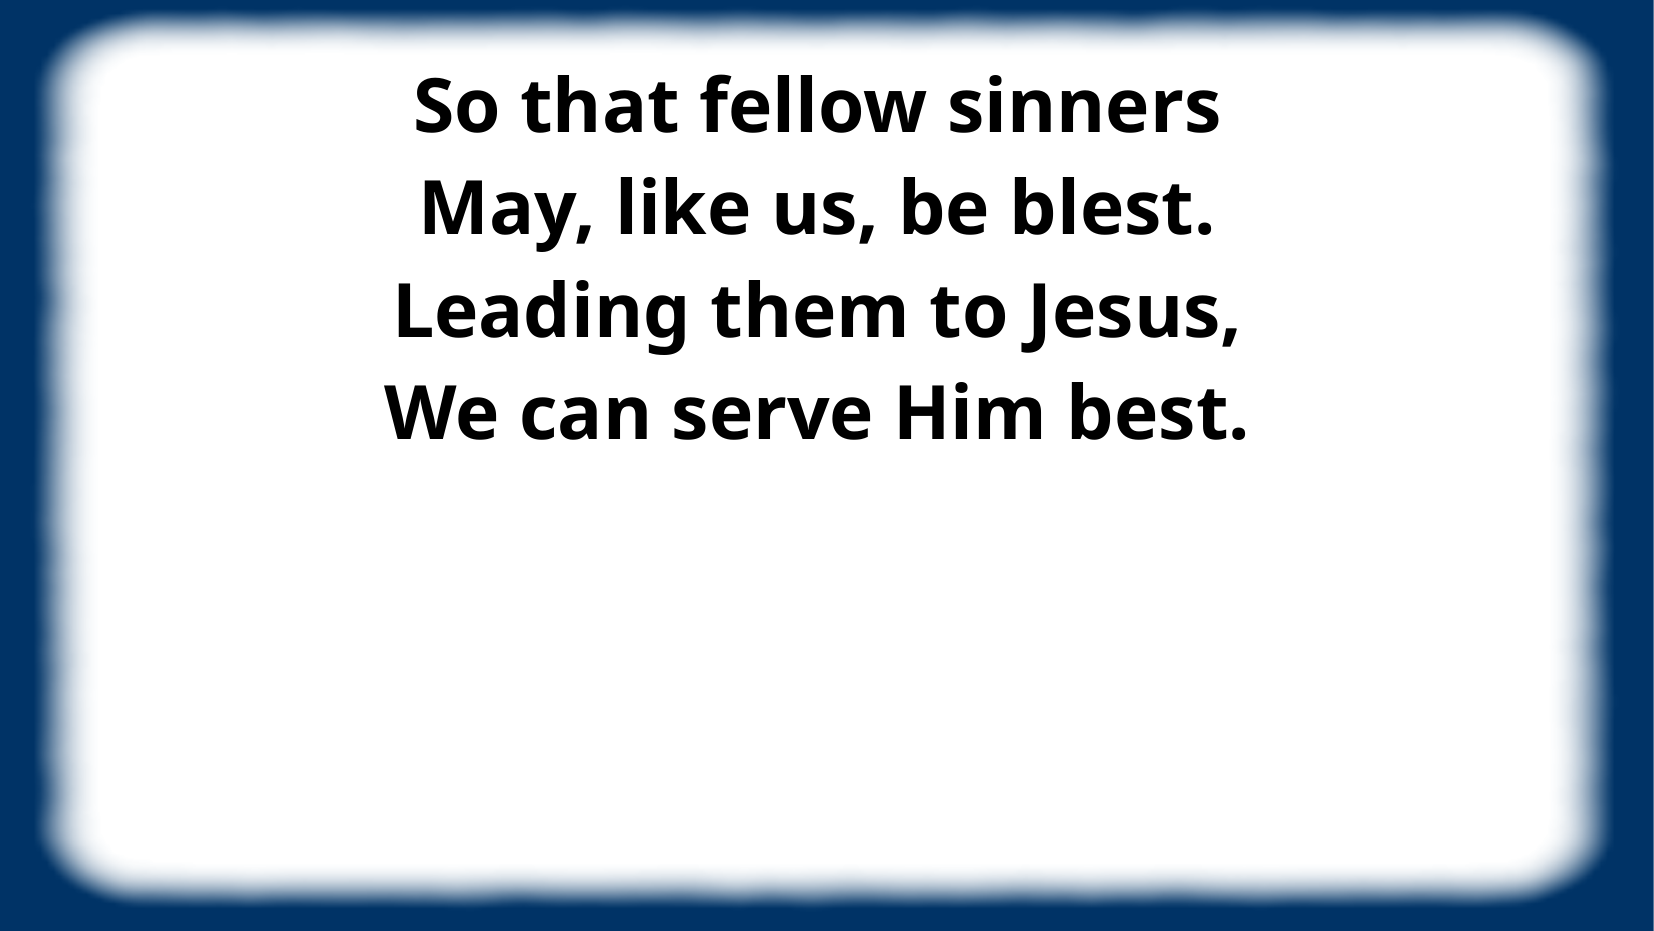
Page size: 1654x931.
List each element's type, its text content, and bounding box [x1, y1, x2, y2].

picture [0, 0, 1654, 931]
text_box So that fellow sinners May, like us, be blest. Leading them to Jesus, We can serve Him best. [90, 45, 1546, 460]
